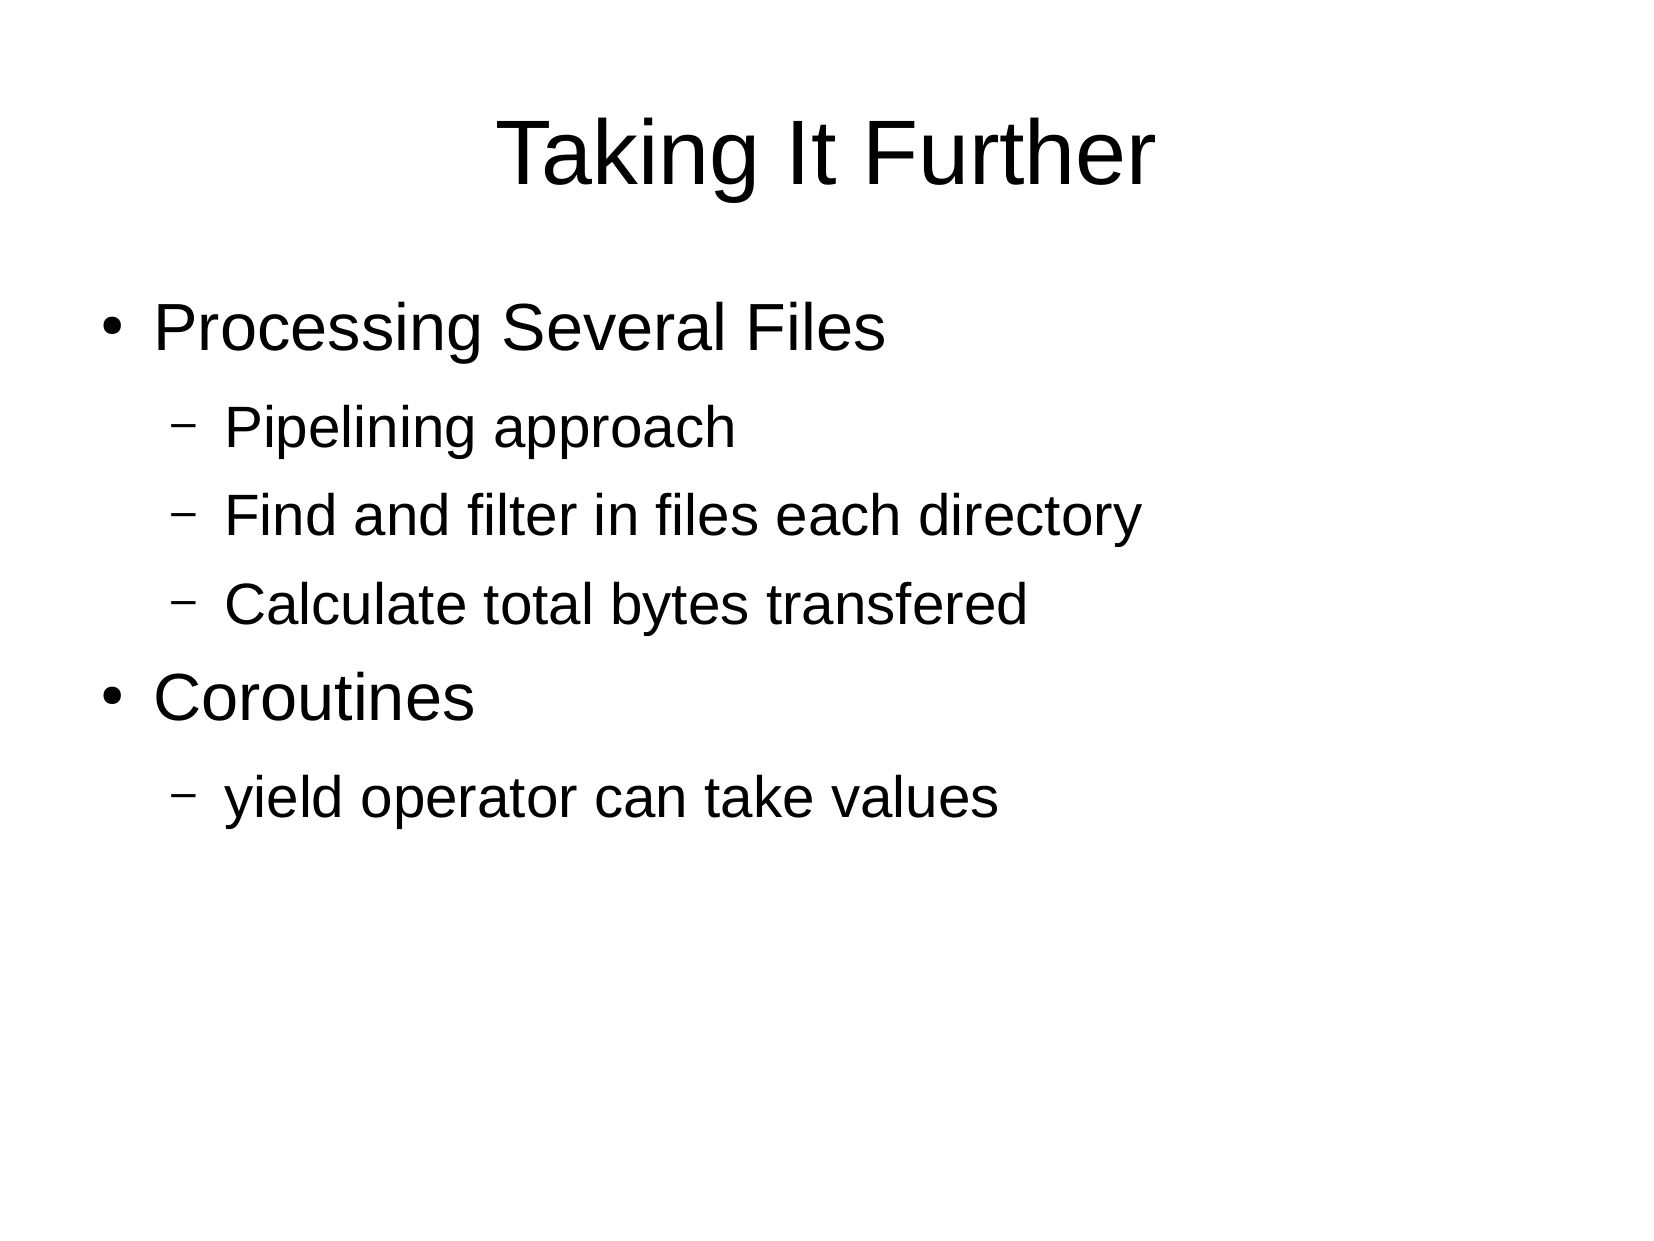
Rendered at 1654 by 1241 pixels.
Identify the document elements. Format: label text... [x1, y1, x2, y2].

title Taking It Further [82, 49, 1571, 257]
list Processing Several Files Pipelining approach Find and filter in files each directory Calculate total bytes transfered Coroutines yield operator can take values [82, 290, 1571, 1010]
